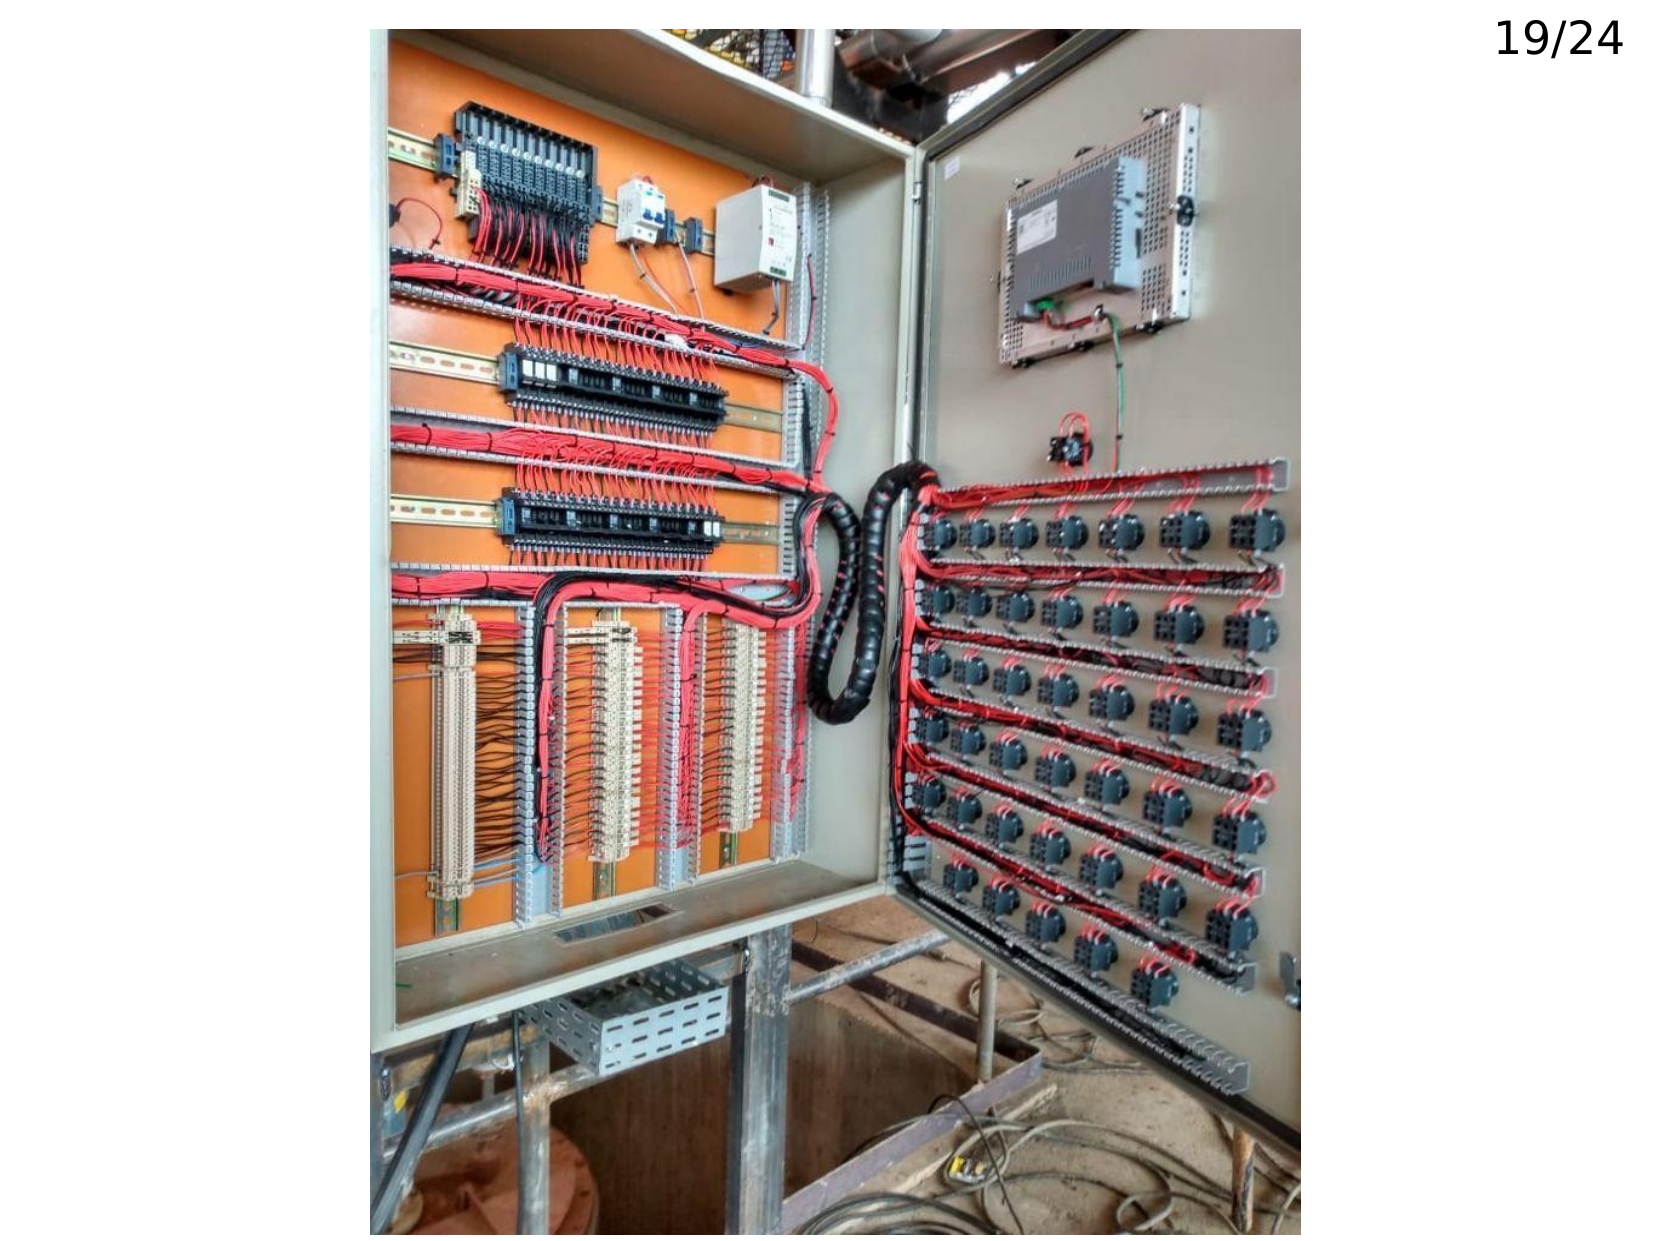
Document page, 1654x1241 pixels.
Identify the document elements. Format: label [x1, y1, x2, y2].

picture [370, 29, 1301, 1235]
